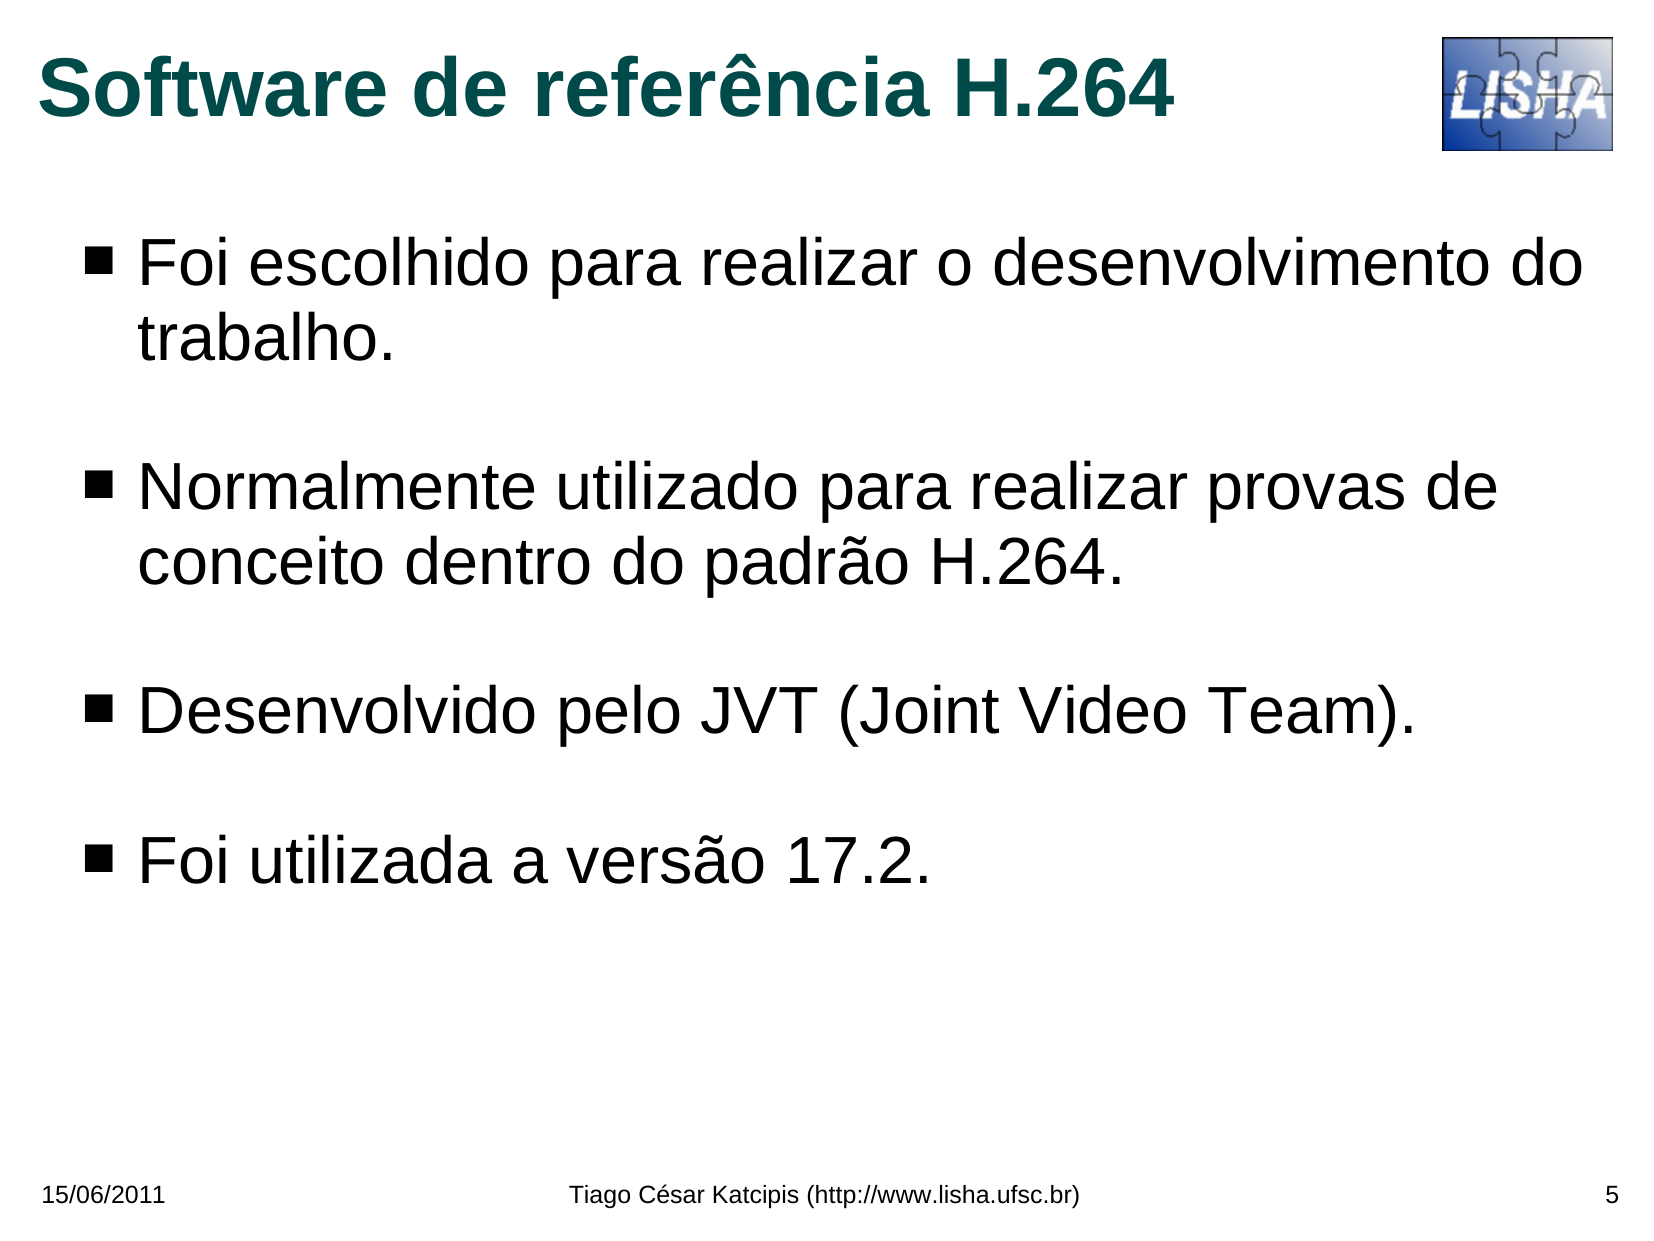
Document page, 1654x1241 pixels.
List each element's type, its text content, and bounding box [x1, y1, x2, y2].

picture [1442, 37, 1613, 151]
list Foi escolhido para realizar o desenvolvimento do trabalho. Normalmente utilizado para realizar provas de conceito dentro do padrão H.264. Desenvolvido pelo JVT (Joint Video Team). Foi utilizada a versão 17.2. [37, 225, 1613, 1163]
title Software de referência H.264 [37, 37, 1426, 151]
